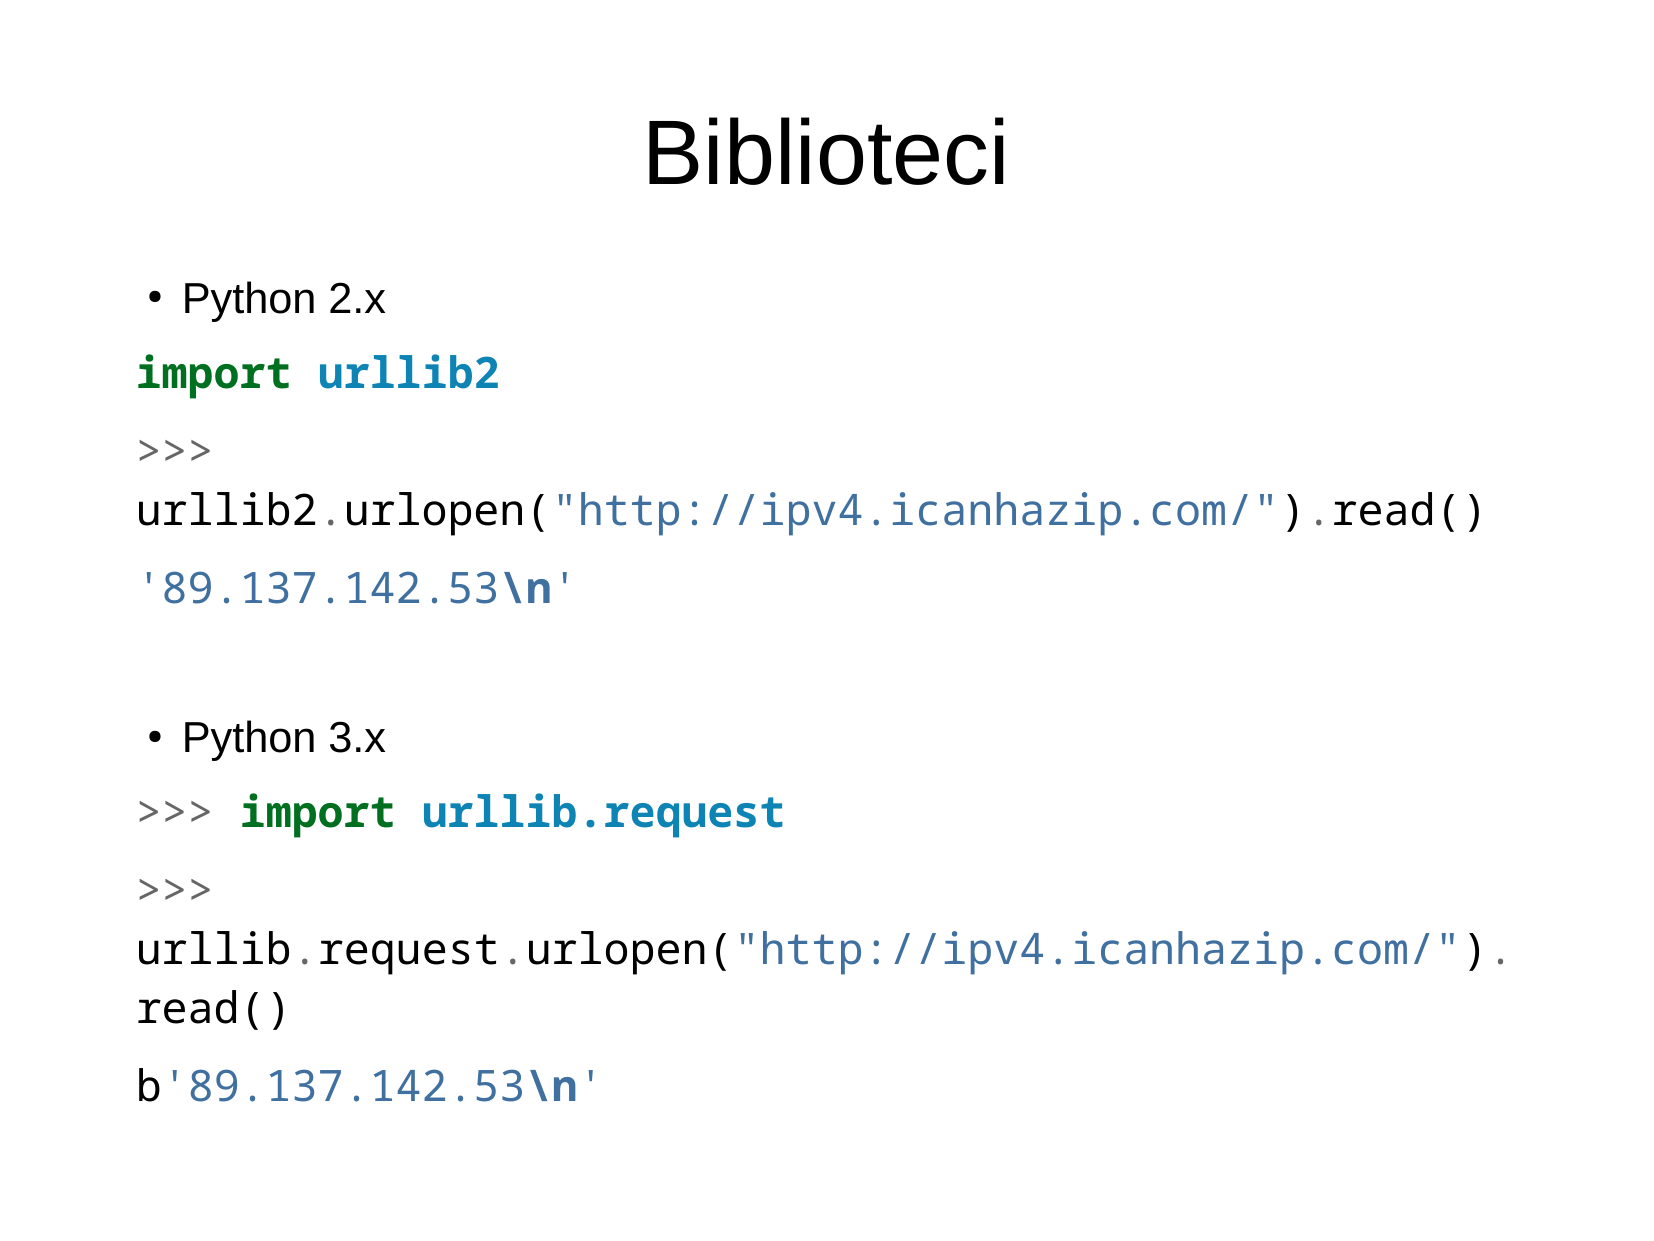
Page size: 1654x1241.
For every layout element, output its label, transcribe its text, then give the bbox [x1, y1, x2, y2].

list Python 2.x import urllib2 >>> urllib2.urlopen("http://ipv4.icanhazip.com/").read() '89.137.142.53\n' Python 3.x >>> import urllib.request >>> urllib.request.urlopen("http://ipv4.icanhazip.com/").read() b'89.137.142.53\n' [135, 274, 1524, 1124]
title Biblioteci [82, 49, 1571, 257]
